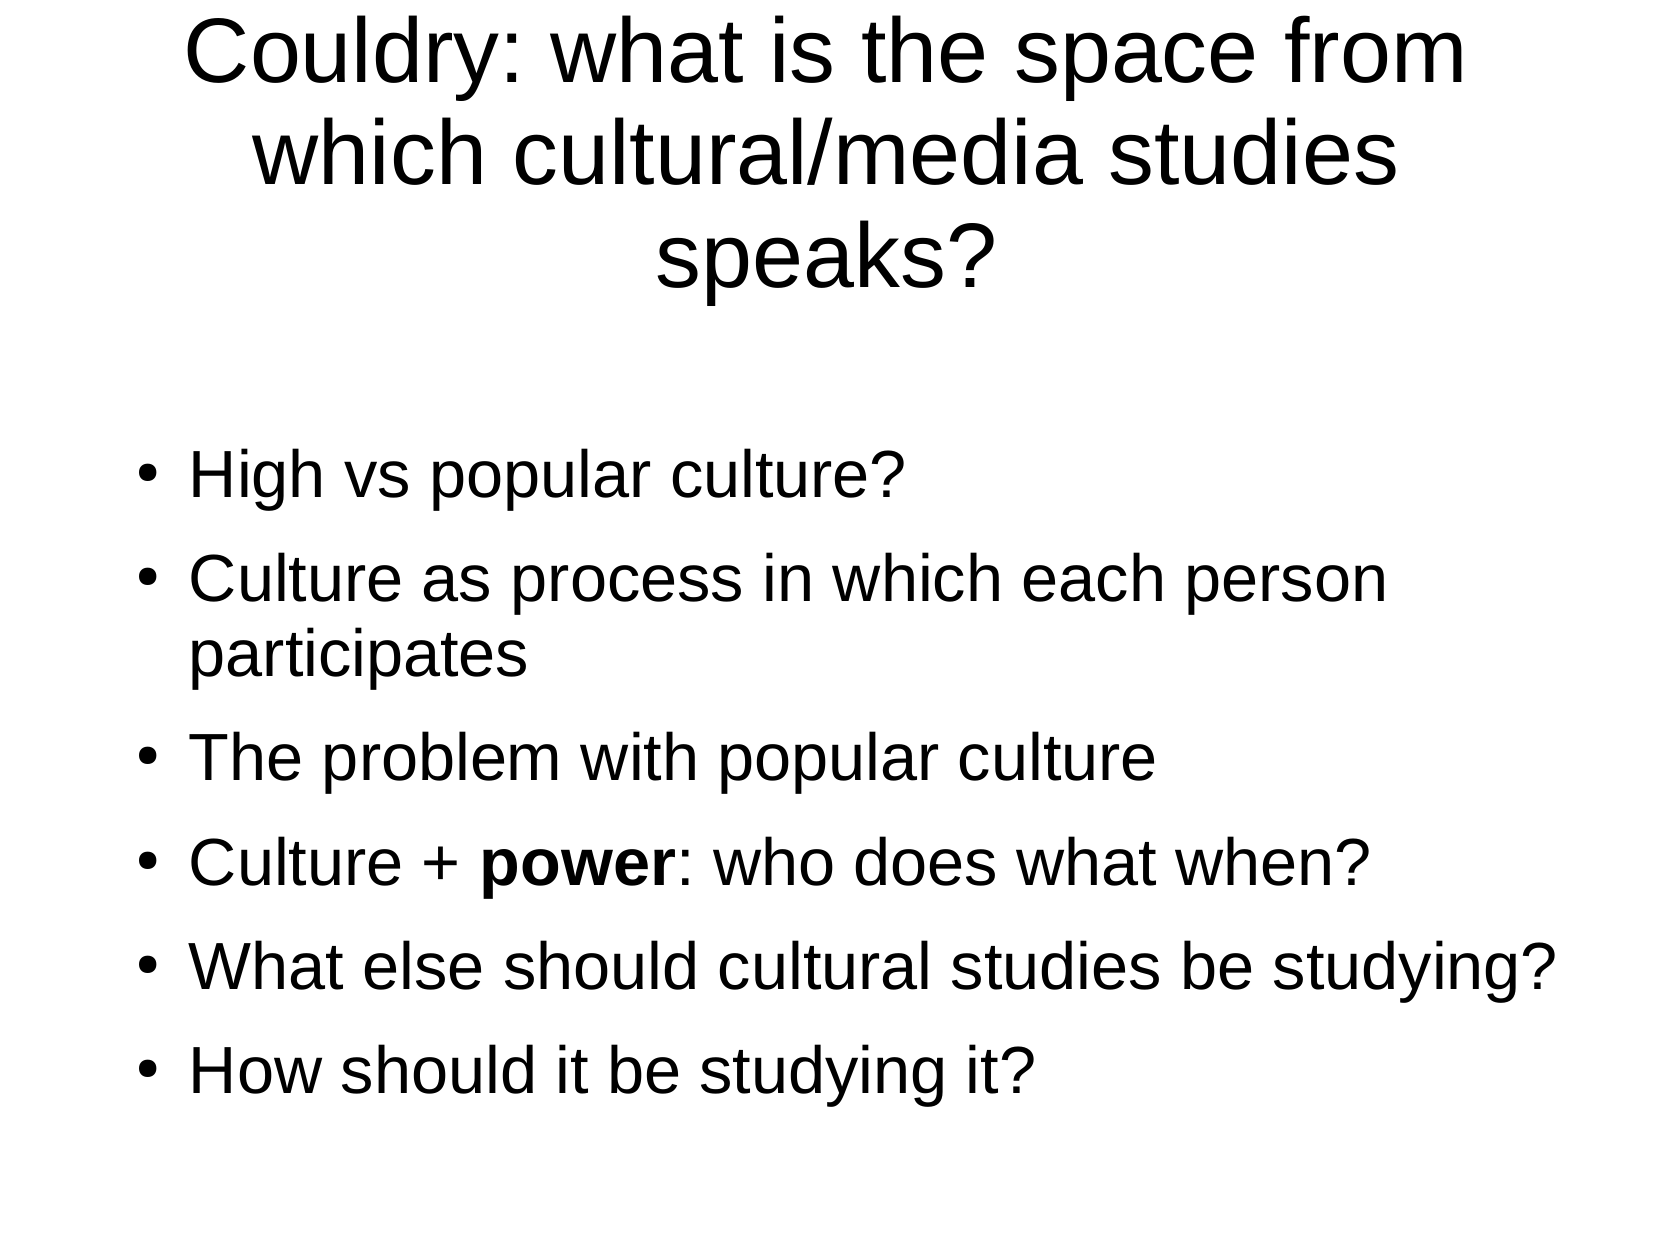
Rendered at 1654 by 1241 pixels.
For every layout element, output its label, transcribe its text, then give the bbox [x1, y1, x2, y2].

list High vs popular culture? Culture as process in which each person participates The problem with popular culture Culture + power: who does what when? What else should cultural studies be studying? How should it be studying it? [118, 437, 1607, 1157]
title Couldry: what is the space from which cultural/media studies speaks? [82, 0, 1571, 308]
